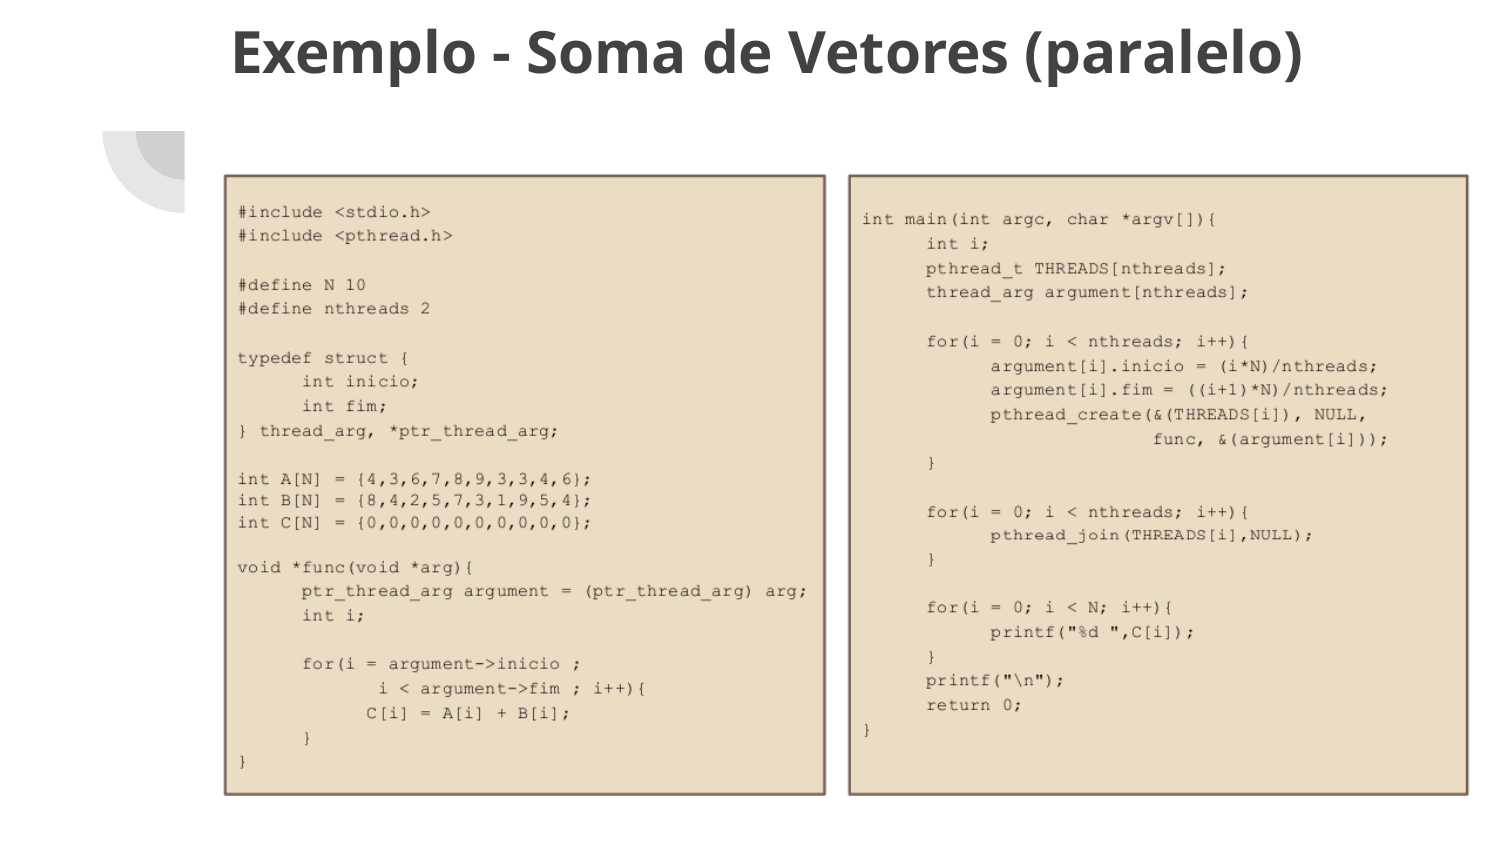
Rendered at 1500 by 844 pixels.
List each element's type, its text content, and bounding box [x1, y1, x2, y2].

picture [215, 163, 1480, 803]
title Exemplo - Soma de Vetores (paralelo) [215, 0, 1369, 163]
